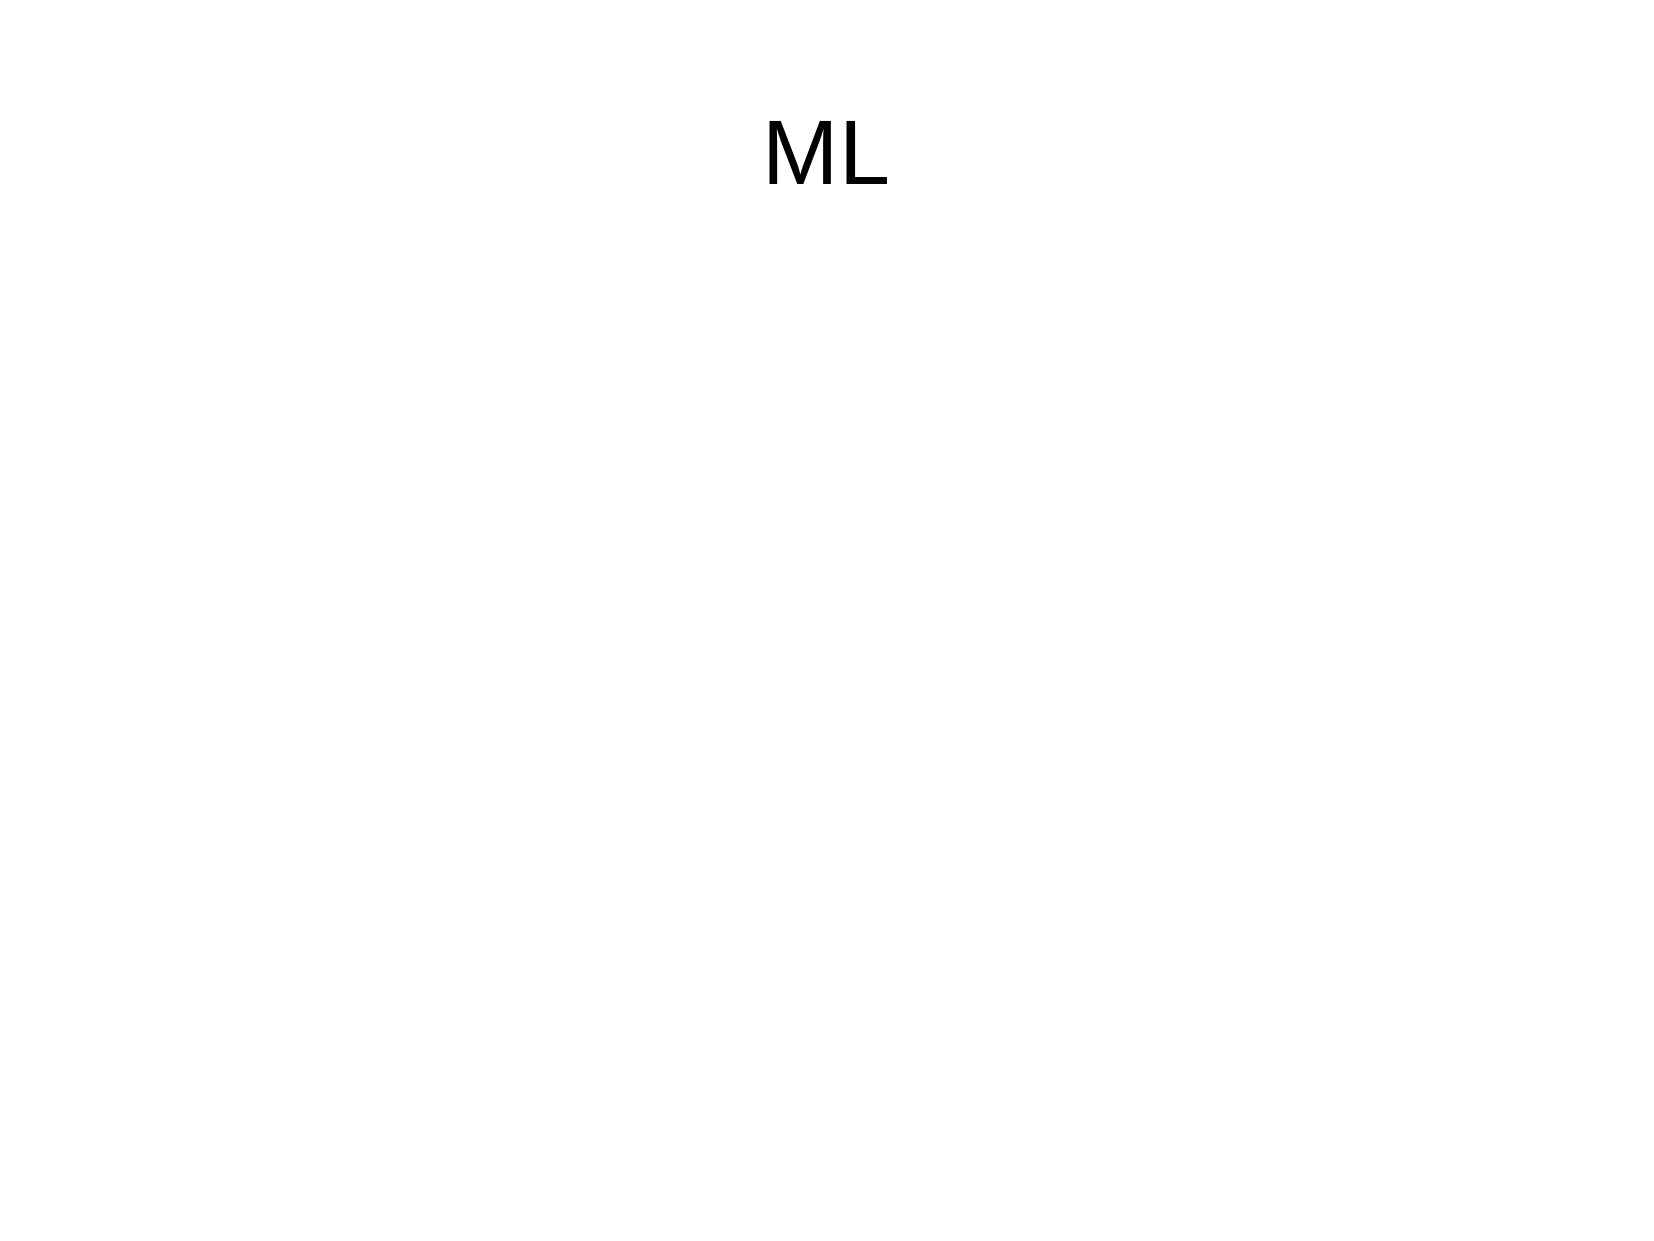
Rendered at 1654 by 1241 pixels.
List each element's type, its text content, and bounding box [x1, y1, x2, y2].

title ML [82, 49, 1571, 257]
